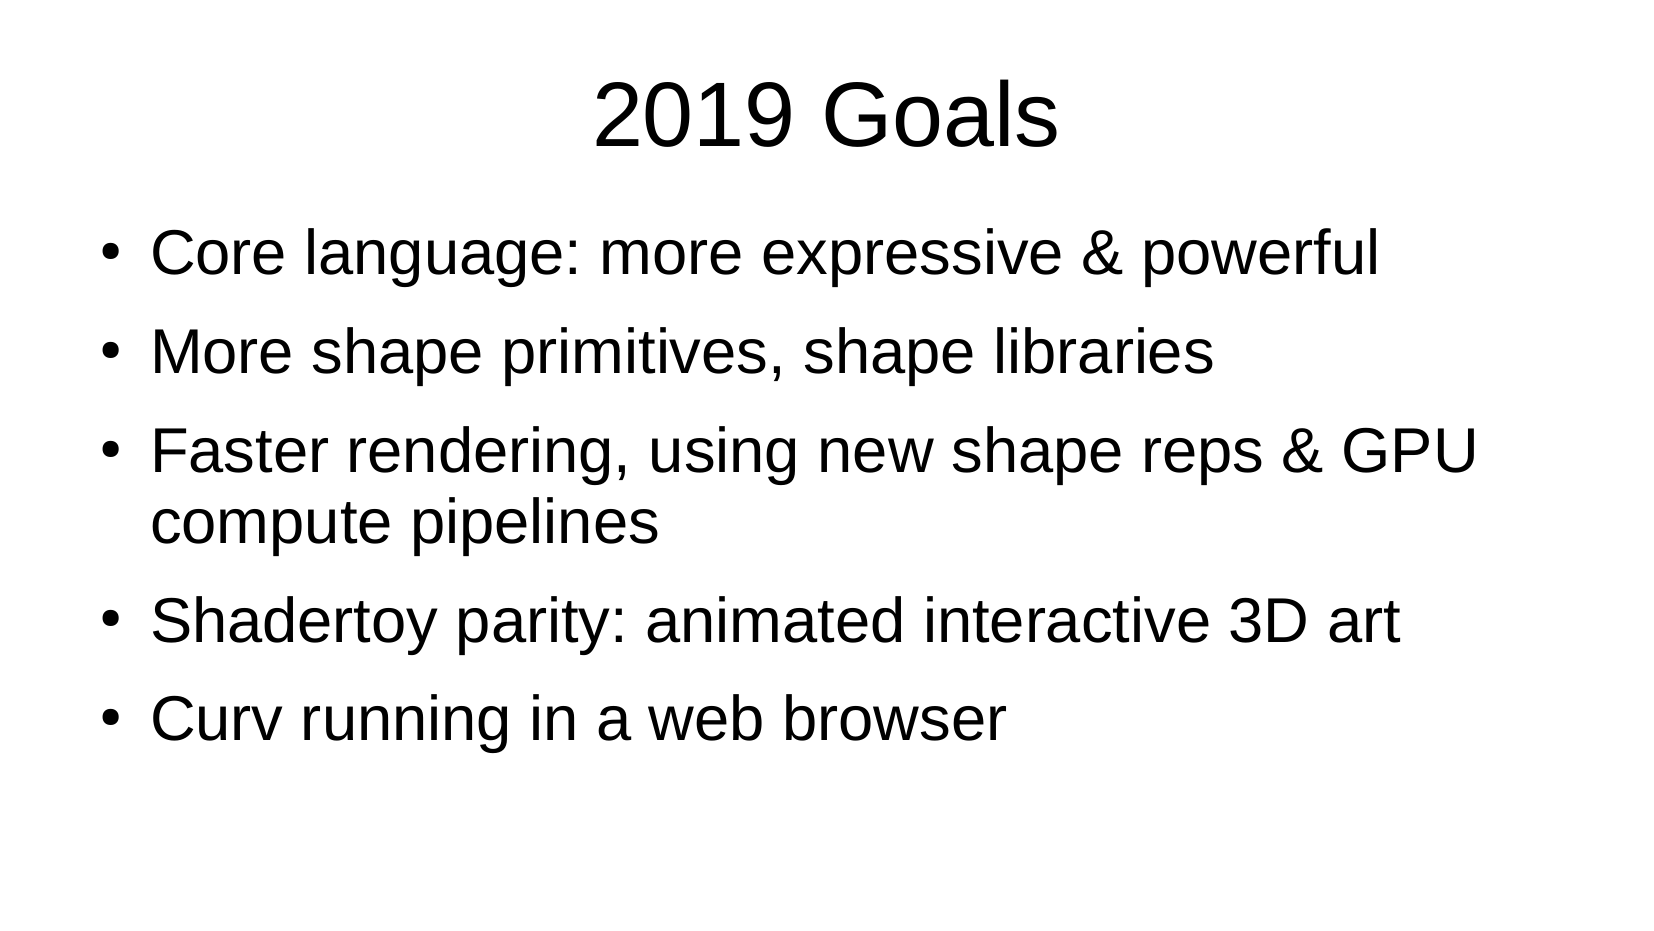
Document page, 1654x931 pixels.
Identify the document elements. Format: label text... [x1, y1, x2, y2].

list Core language: more expressive & powerful More shape primitives, shape libraries Faster rendering, using new shape reps & GPU compute pipelines Shadertoy parity: animated interactive 3D art Curv running in a web browser [82, 217, 1571, 758]
title 2019 Goals [82, 37, 1571, 193]
